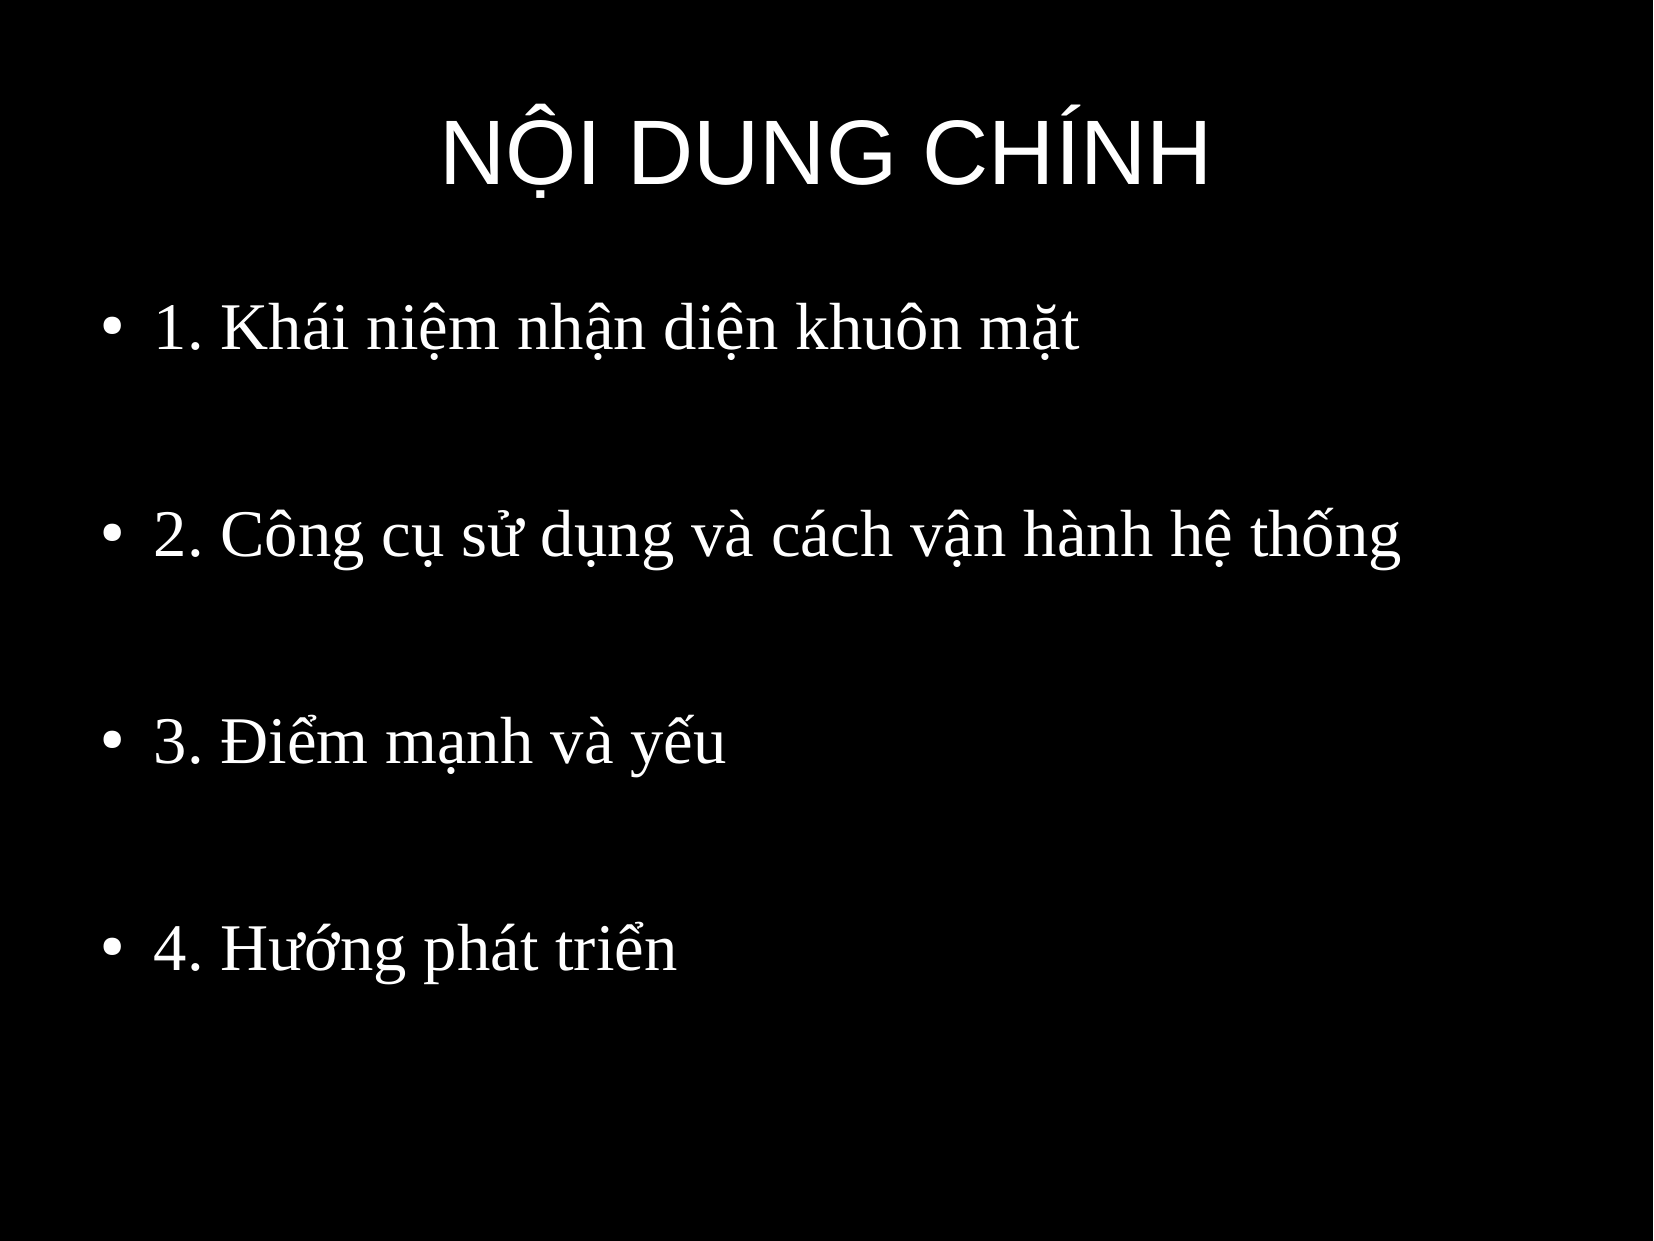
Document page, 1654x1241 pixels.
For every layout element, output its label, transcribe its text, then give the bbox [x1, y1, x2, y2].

title NỘI DUNG CHÍNH [82, 49, 1571, 257]
list 1. Khái niệm nhận diện khuôn mặt 2. Công cụ sử dụng và cách vận hành hệ thống 3. Điểm mạnh và yếu 4. Hướng phát triển [82, 290, 1571, 1010]
